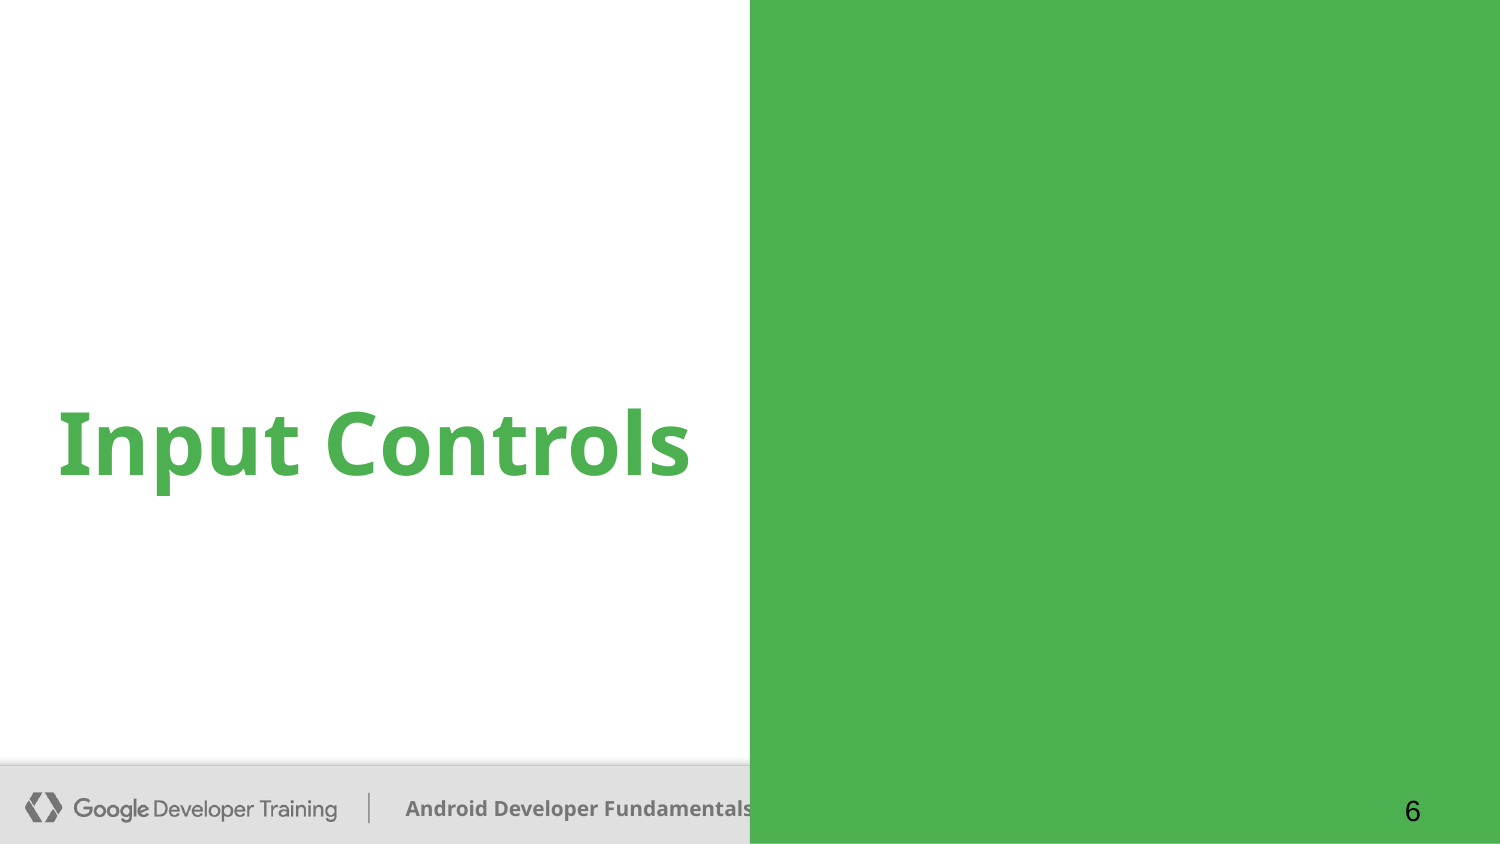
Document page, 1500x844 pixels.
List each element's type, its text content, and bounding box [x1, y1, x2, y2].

slide_number <number> [1389, 777, 1480, 842]
title Input Controls [43, 264, 708, 508]
picture [0, 0, 749, 844]
